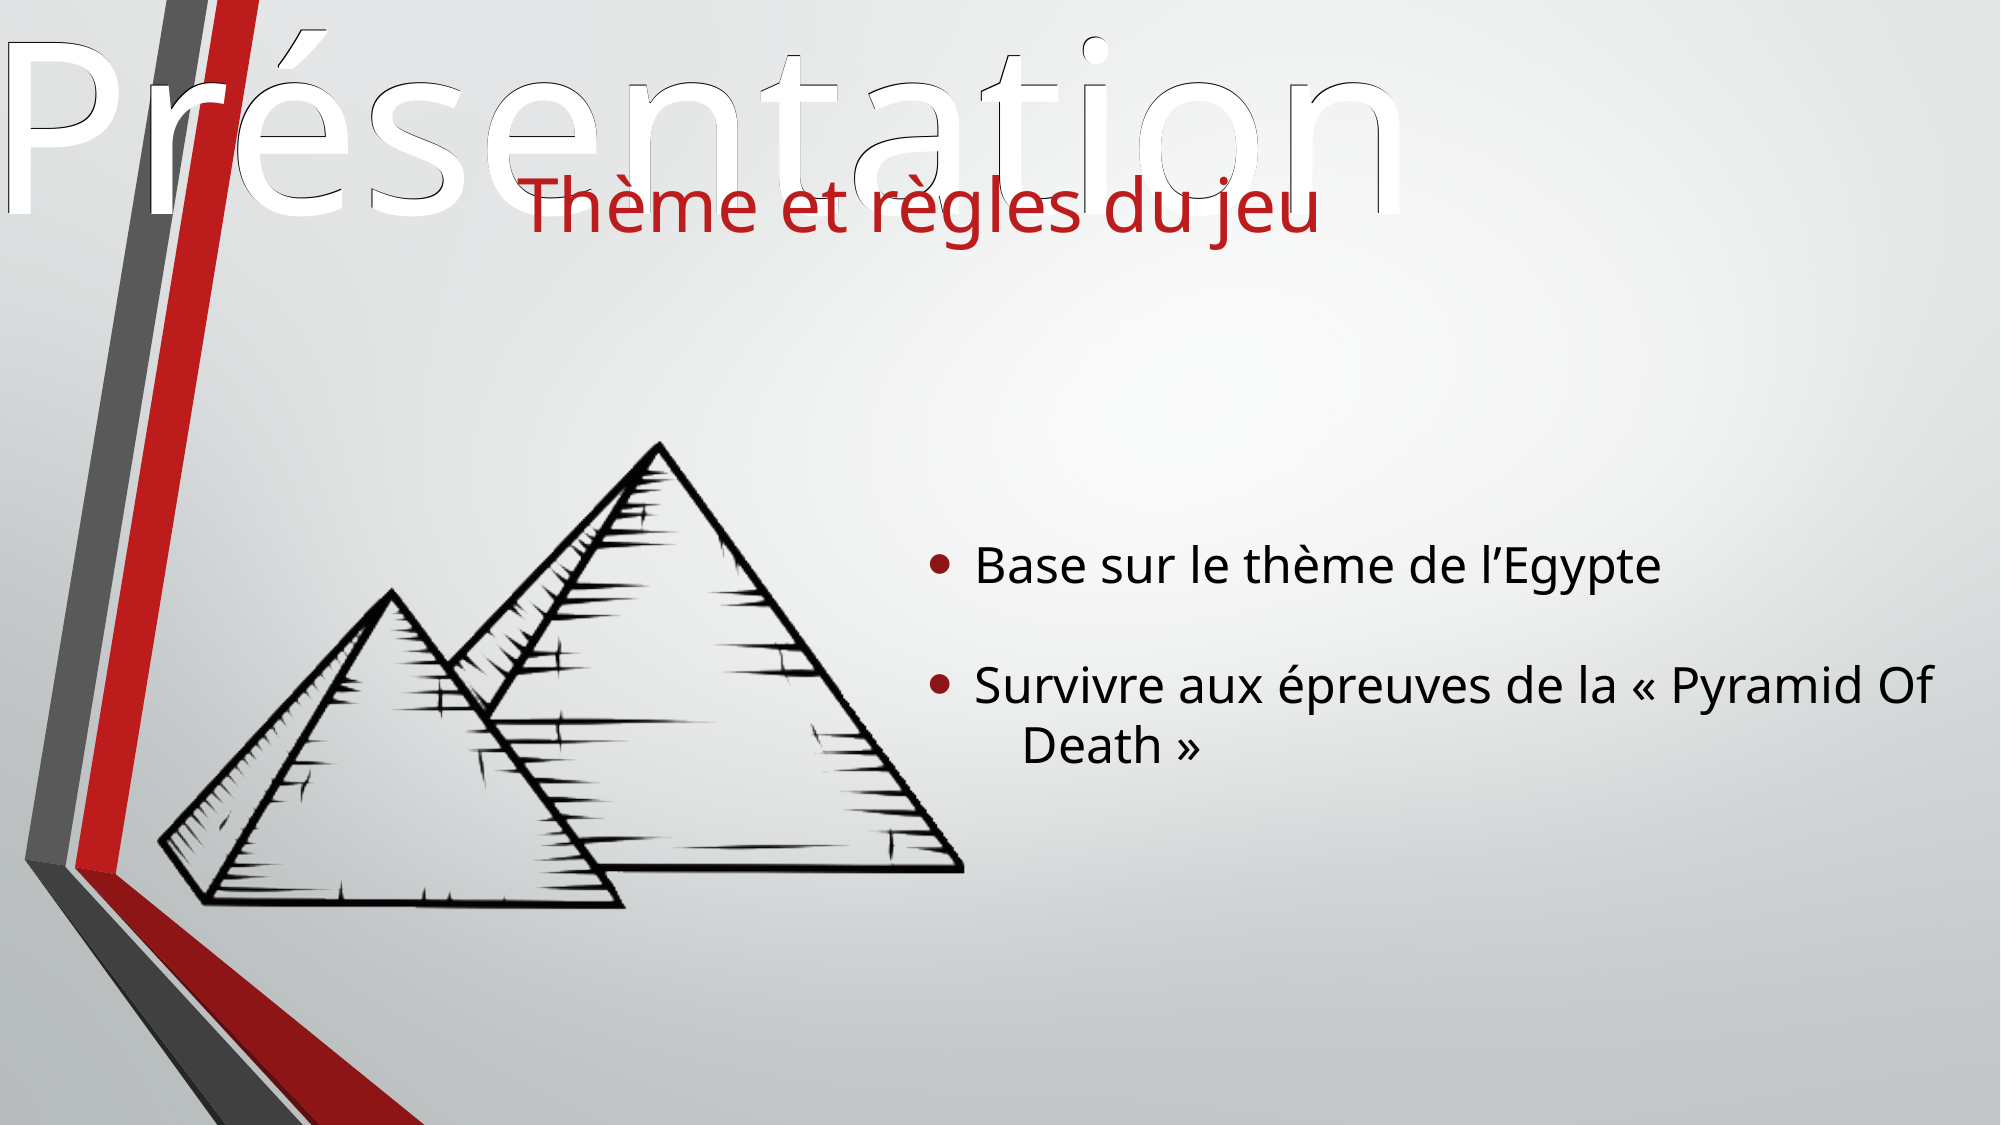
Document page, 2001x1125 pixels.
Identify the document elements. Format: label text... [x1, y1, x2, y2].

text_box Thème et règles du jeu [502, 150, 1673, 257]
title Présentation [0, 0, 1537, 286]
list Base sur le thème de l’Egypte Survivre aux épreuves de la « Pyramid Of Death » [912, 302, 2000, 1006]
picture [157, 404, 1243, 937]
